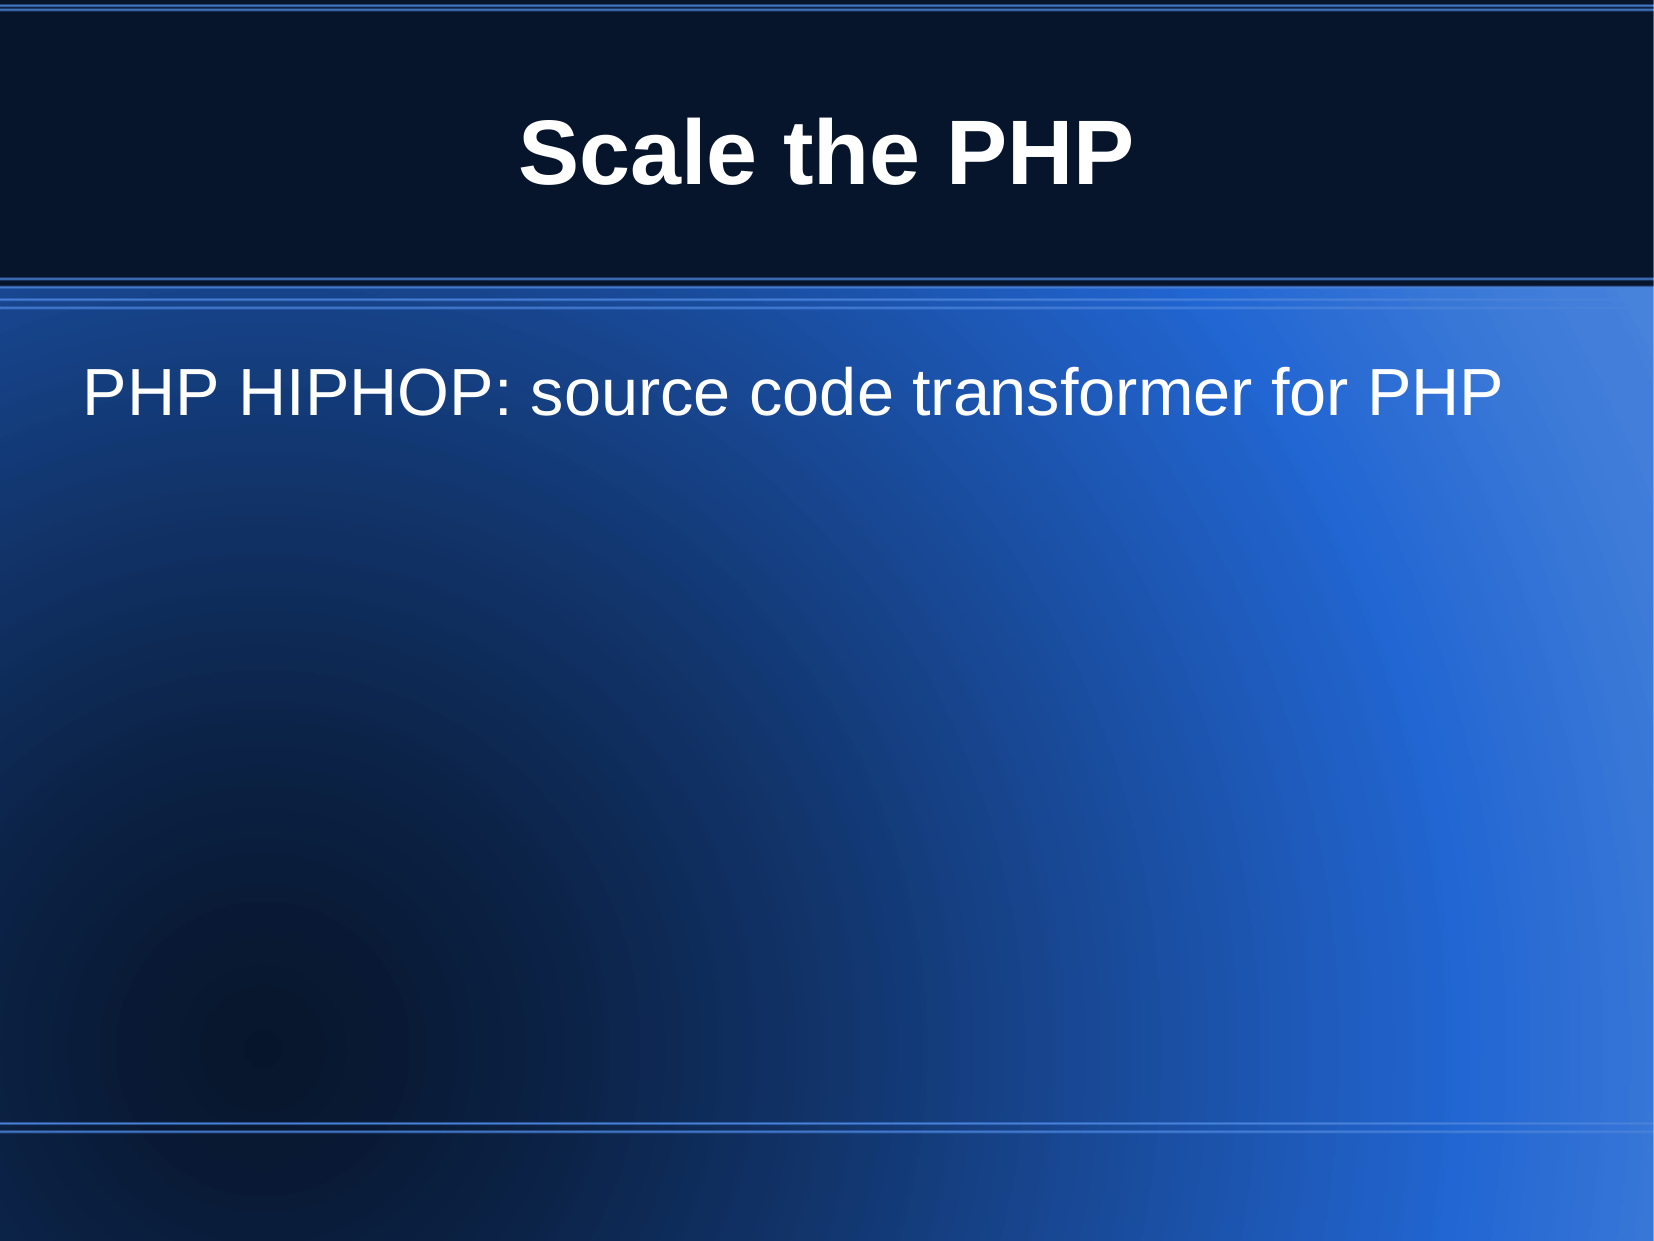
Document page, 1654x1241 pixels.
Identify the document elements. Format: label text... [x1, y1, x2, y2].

title Scale the PHP [82, 49, 1571, 257]
picture [0, 0, 1654, 1241]
list PHP HIPHOP: source code transformer for PHP [82, 355, 1565, 1174]
